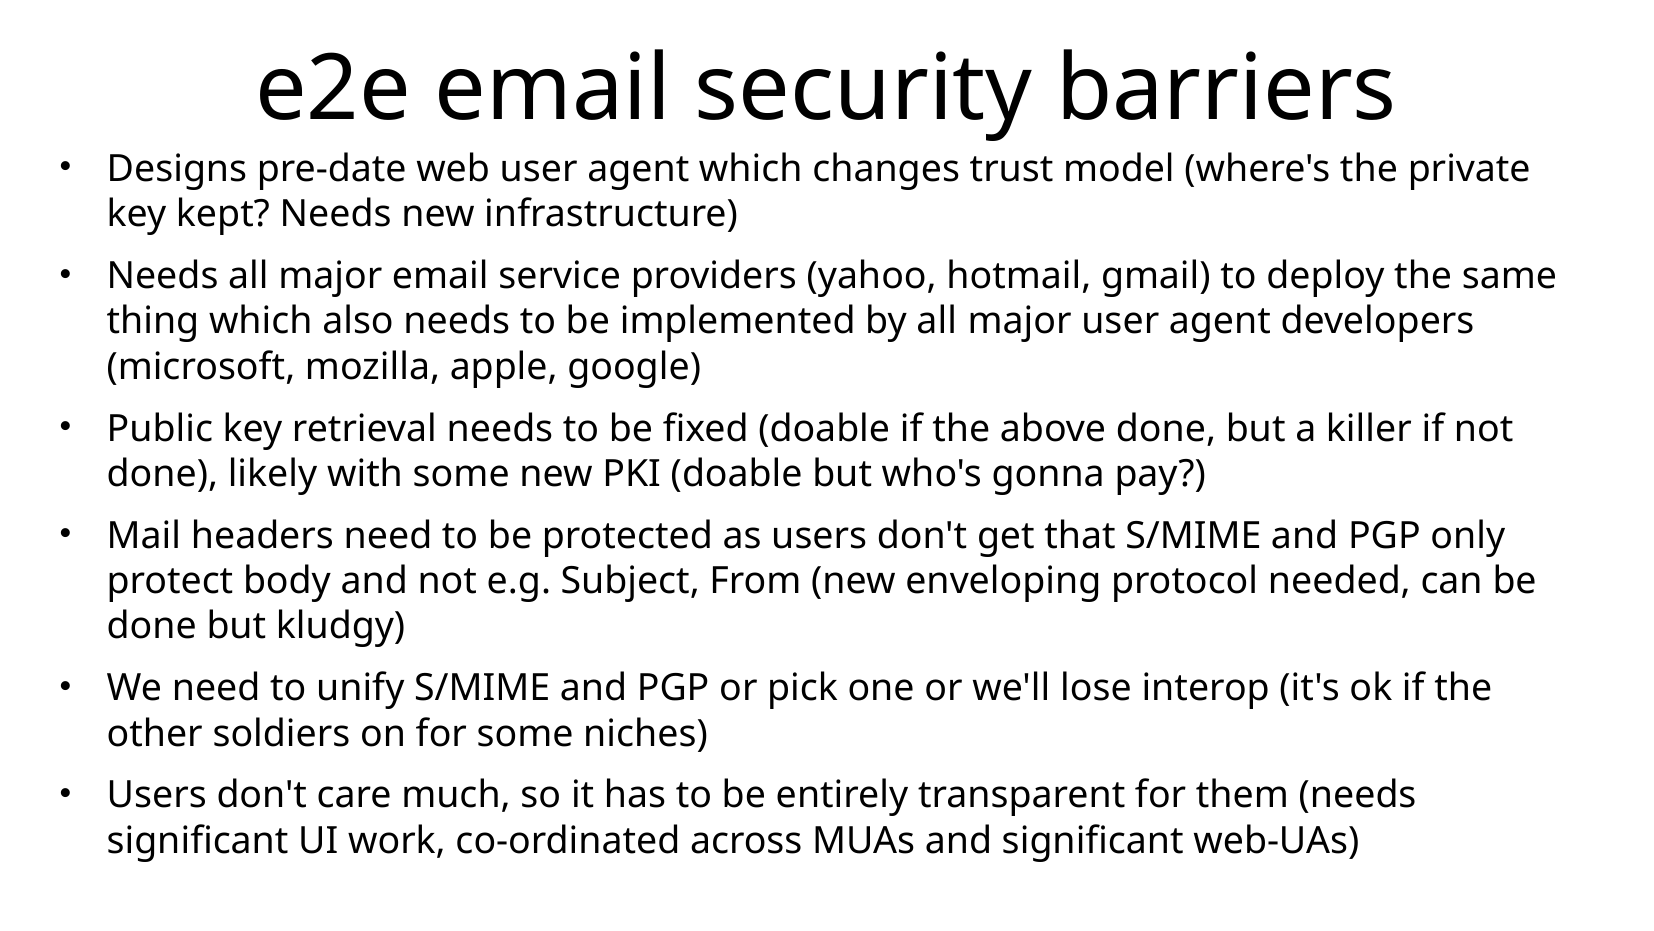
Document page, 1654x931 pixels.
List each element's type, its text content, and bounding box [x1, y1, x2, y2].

text_box Designs pre-date web user agent which changes trust model (where's the private key kept? Needs new infrastructure) Needs all major email service providers (yahoo, hotmail, gmail) to deploy the same thing which also needs to be implemented by all major user agent developers (microsoft, mozilla, apple, google) Public key retrieval needs to be fixed (doable if the above done, but a killer if not done), likely with some new PKI (doable but who's gonna pay?) Mail headers need to be protected as users don't get that S/MIME and PGP only protect body and not e.g. Subject, From (new enveloping protocol needed, can be done but kludgy) We need to unify S/MIME and PGP or pick one or we'll lose interop (it's ok if the other soldiers on for some niches) Users don't care much, so it has to be entirely transparent for them (needs significant UI work, co-ordinated across MUAs and significant web-UAs) [59, 143, 1571, 702]
text_box e2e email security barriers [123, 5, 1530, 143]
